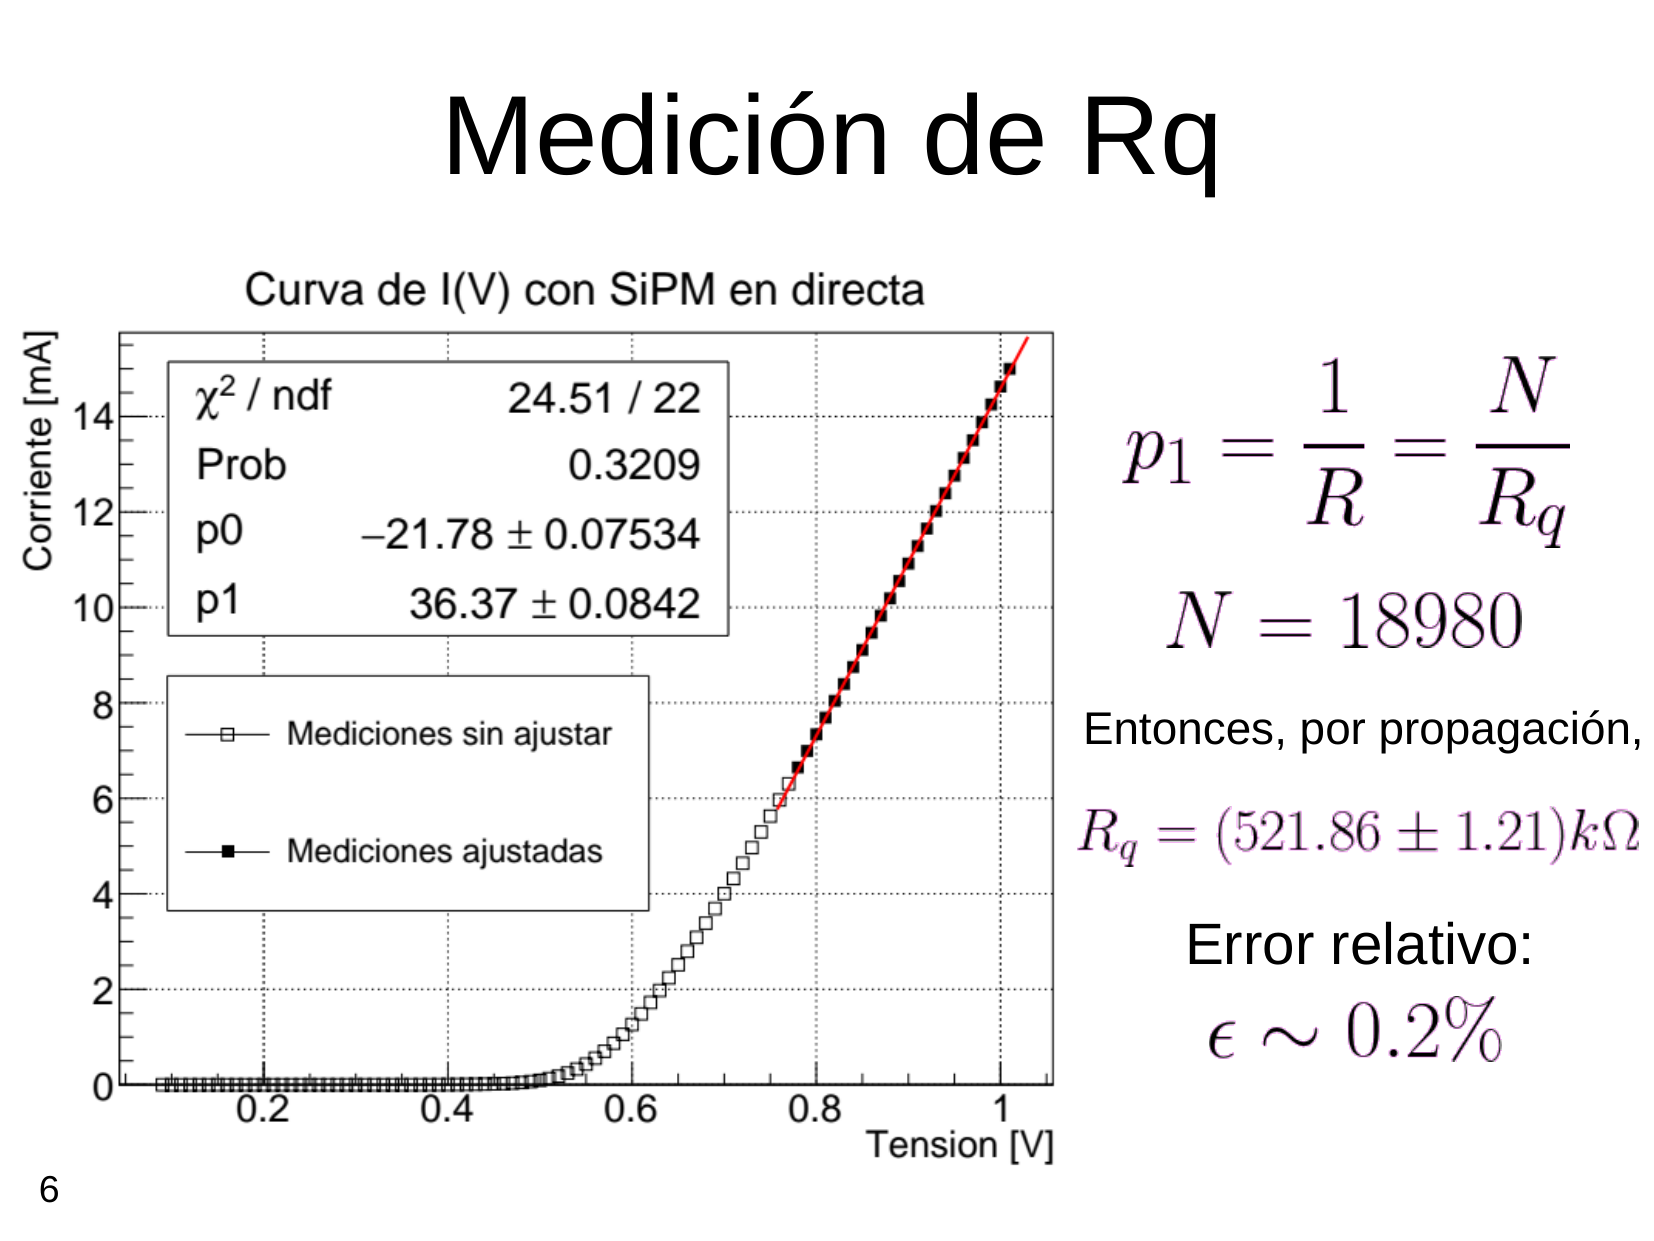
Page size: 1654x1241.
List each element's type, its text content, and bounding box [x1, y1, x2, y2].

text_box Error relativo: [1170, 900, 1591, 986]
text_box Entonces, por propagación, [1068, 693, 1654, 811]
text_box <number> [24, 1160, 683, 1222]
picture [3, 240, 1639, 1179]
picture [1209, 996, 1502, 1062]
title Medición de Rq [68, 29, 1556, 238]
